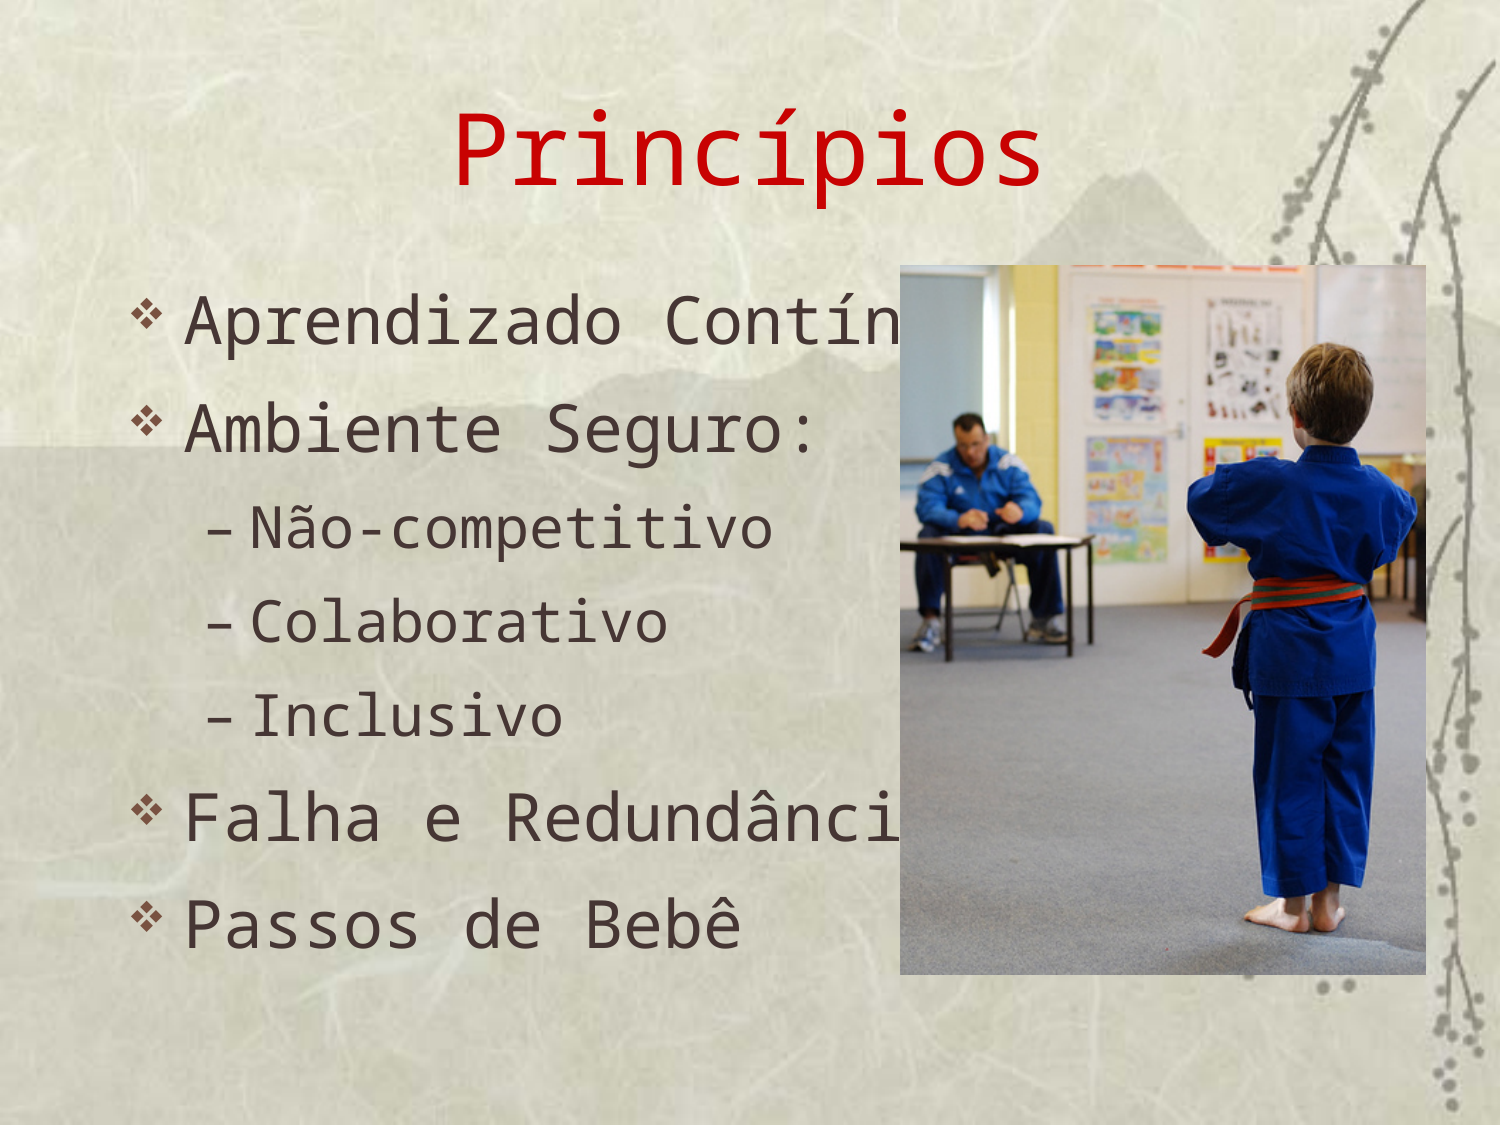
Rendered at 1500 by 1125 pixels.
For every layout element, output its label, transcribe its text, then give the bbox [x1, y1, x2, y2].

title Princípios [112, 52, 1388, 241]
list Aprendizado Contínuo Ambiente Seguro: Não-competitivo Colaborativo Inclusivo Falha e Redundância Passos de Bebê [112, 265, 1388, 1058]
picture [0, 0, 1500, 1125]
